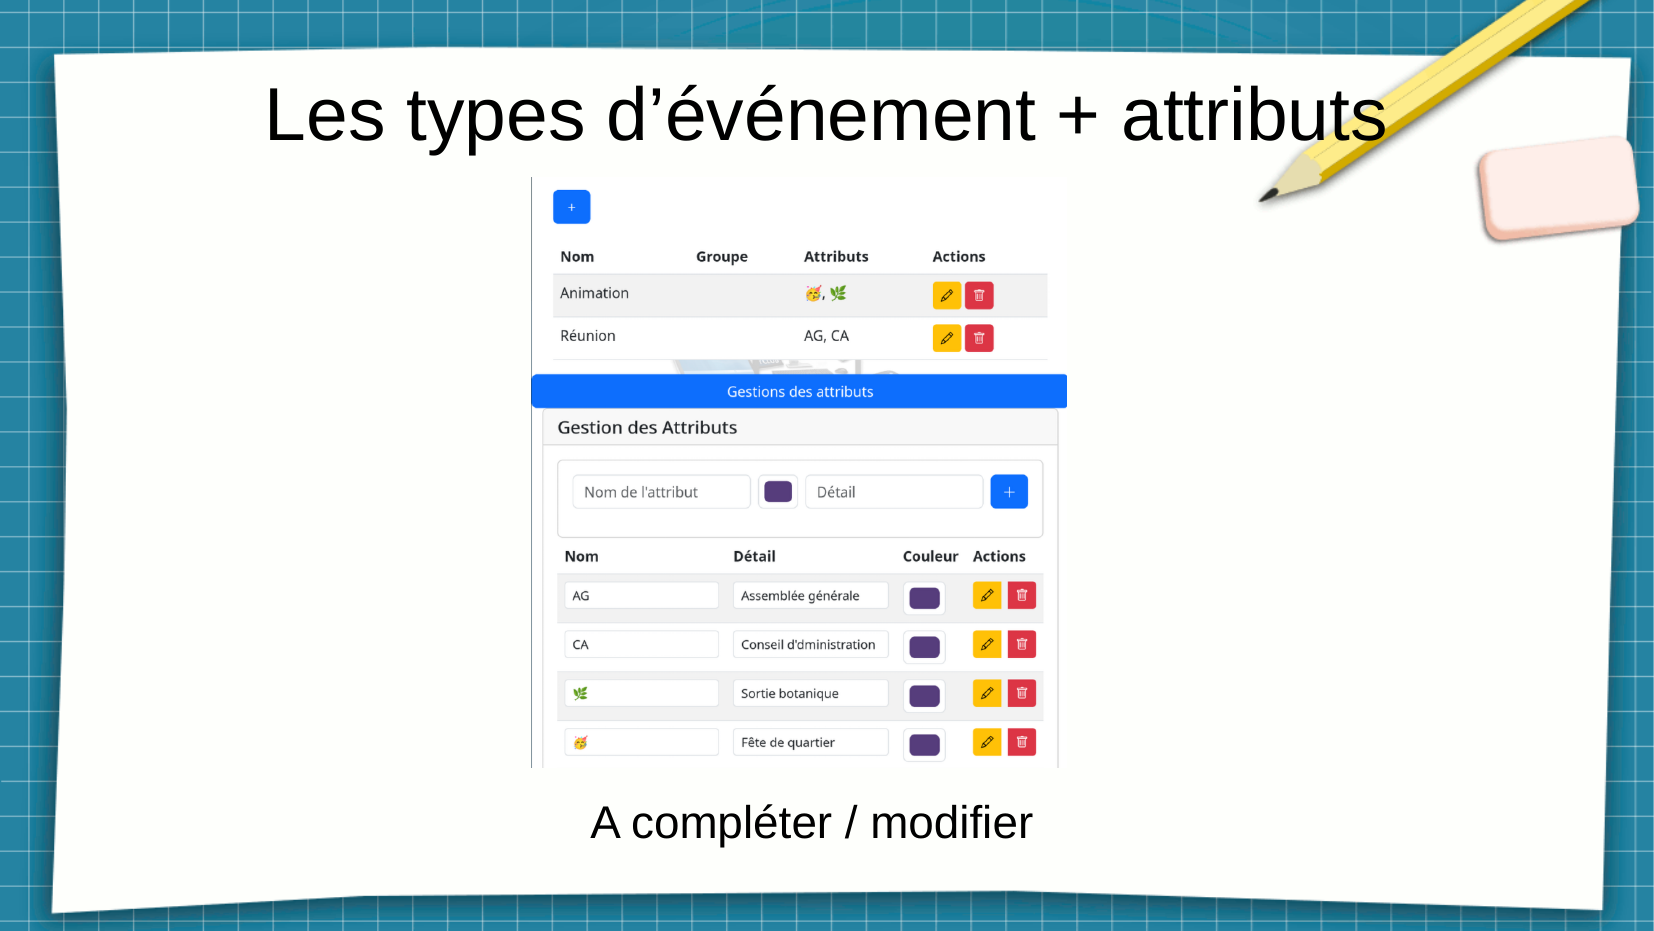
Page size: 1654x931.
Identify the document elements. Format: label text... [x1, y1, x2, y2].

picture [0, 0, 1654, 931]
title Les types d’événement + attributs [82, 37, 1571, 193]
list A compléter / modifier [88, 797, 1536, 857]
